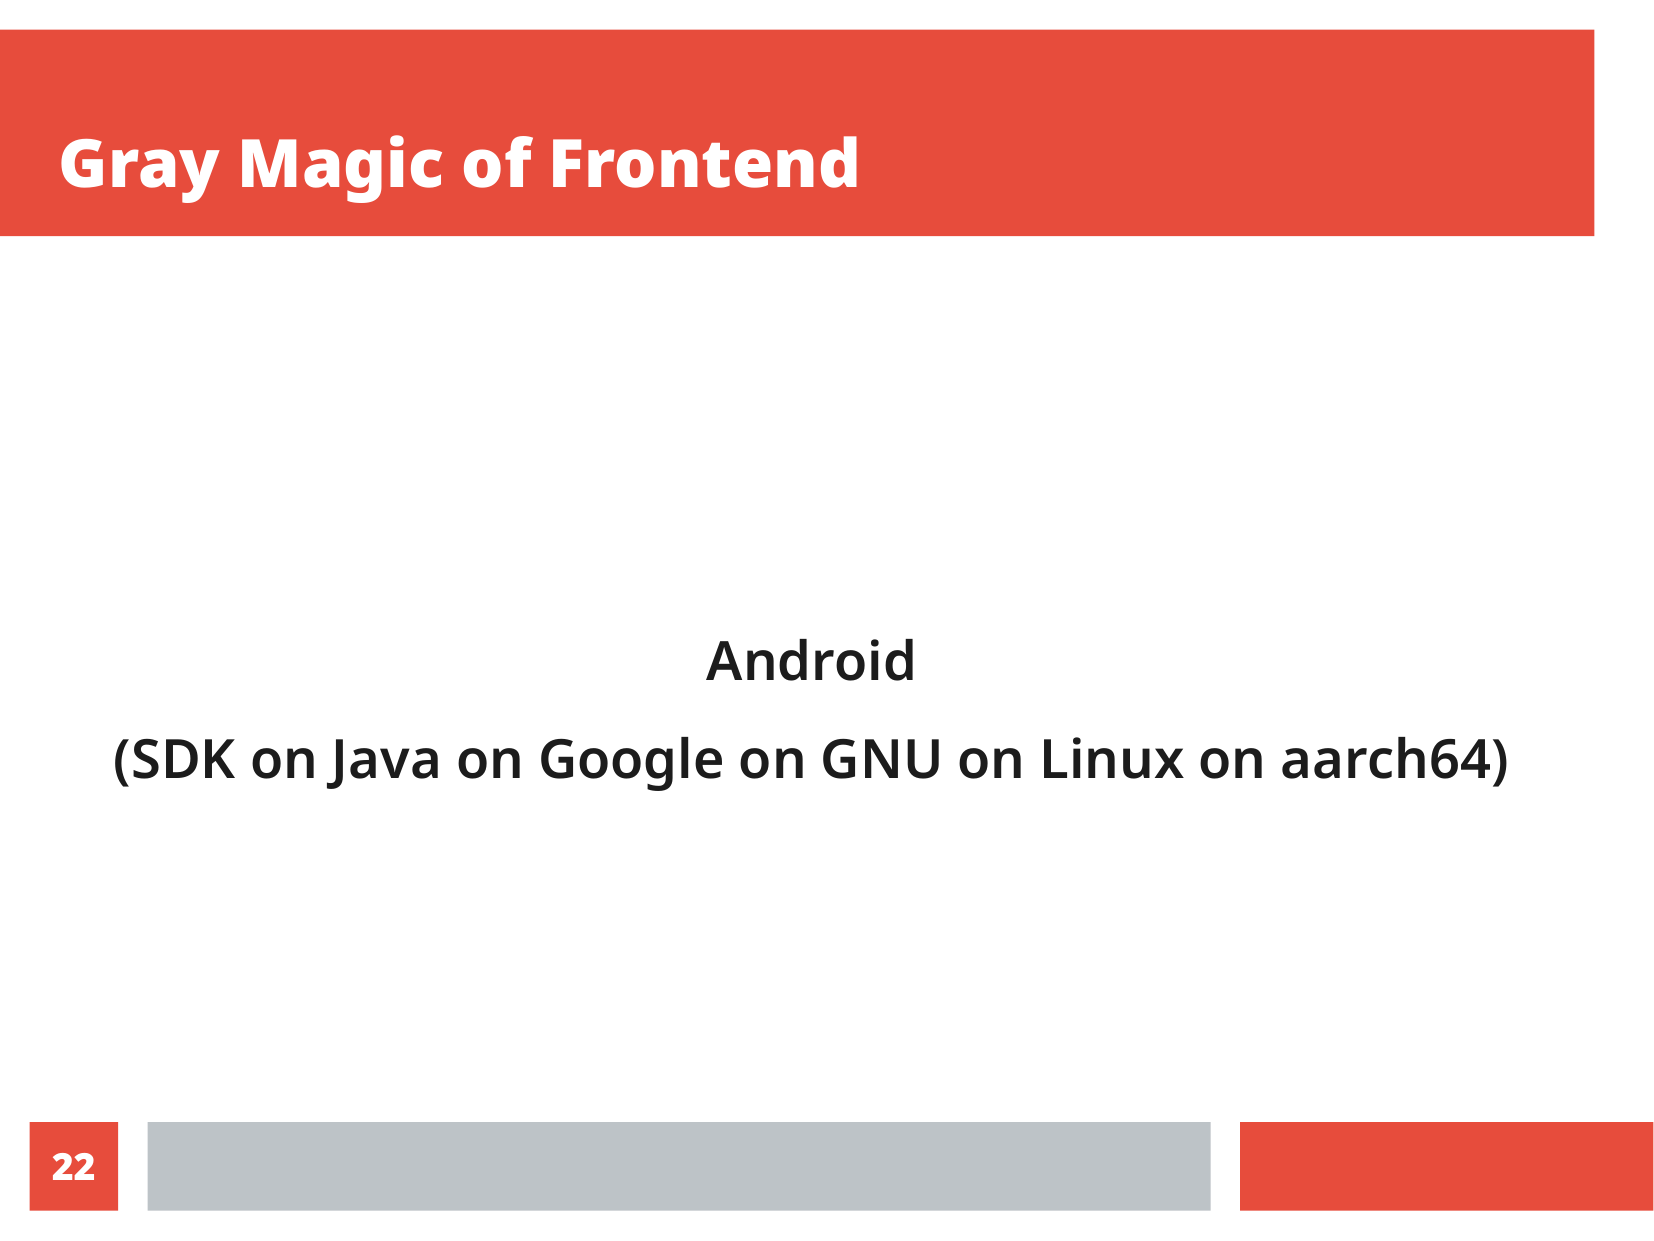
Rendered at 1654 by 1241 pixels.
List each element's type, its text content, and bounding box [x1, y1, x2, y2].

list Android (SDK on Java on Google on GNU on Linux on aarch64) [59, 324, 1565, 1093]
title Gray Magic of Frontend [59, 59, 1595, 207]
